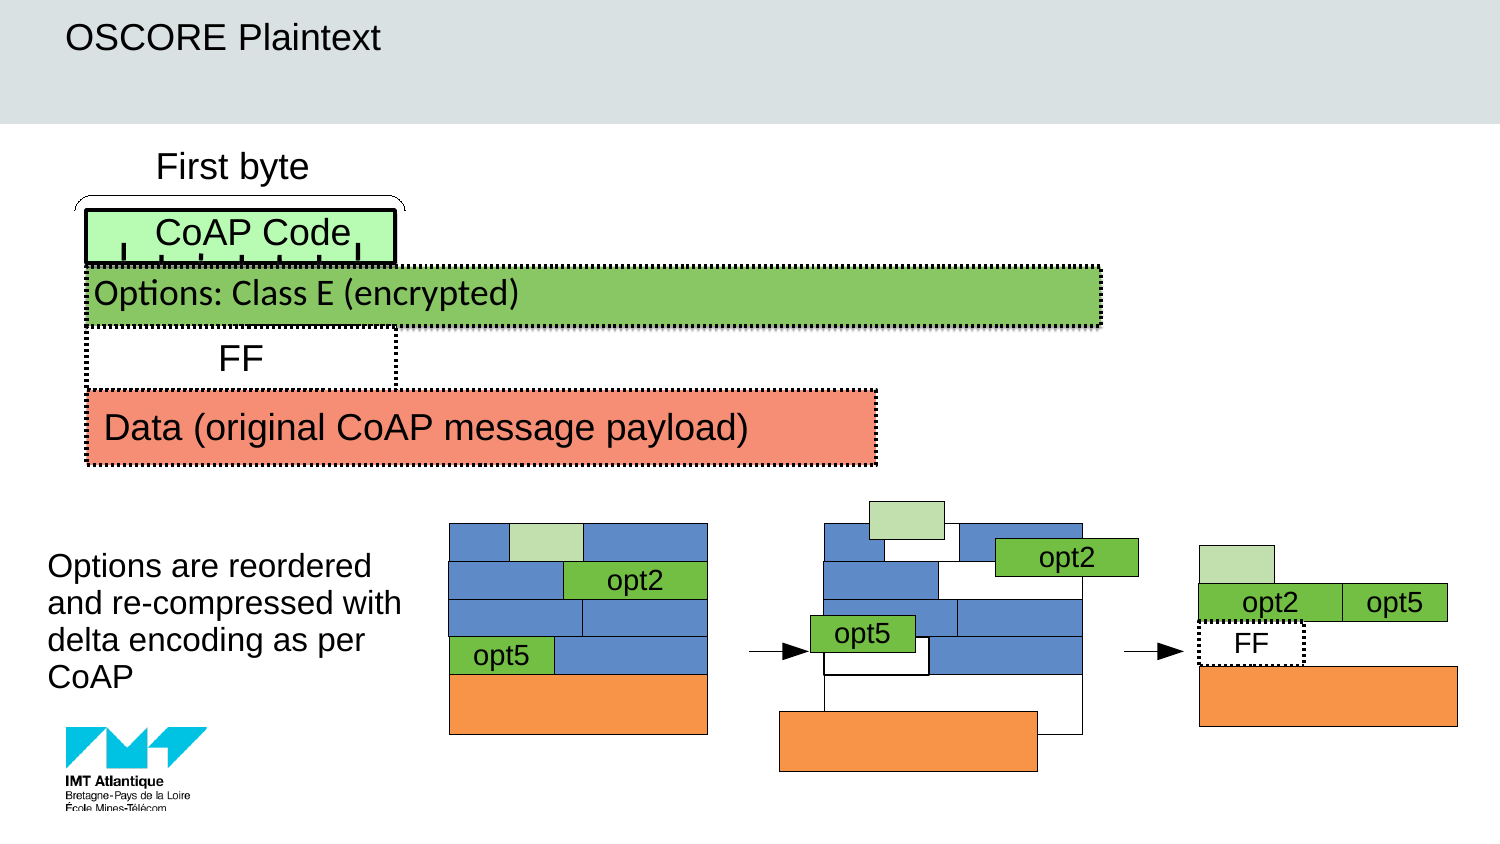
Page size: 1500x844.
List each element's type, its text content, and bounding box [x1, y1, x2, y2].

text_box [1199, 545, 1275, 584]
text_box Options are reordered and re-compressed with delta encoding as per CoAP [32, 540, 438, 703]
text_box Data (original CoAP message payload) [86, 390, 876, 466]
text_box opt5 [449, 636, 555, 675]
text_box Options: Class E (encrypted) [86, 266, 1101, 327]
text_box [1199, 666, 1458, 727]
text_box CoAP Code [140, 204, 396, 261]
text_box opt5 [810, 615, 916, 653]
text_box opt2 [995, 538, 1139, 577]
text_box opt5 [1342, 583, 1448, 622]
text_box FF [86, 326, 396, 390]
text_box [779, 501, 1083, 772]
text_box First byte [140, 138, 381, 196]
text_box [448, 523, 708, 735]
title OSCORE Plaintext [64, 0, 1252, 74]
text_box FF [1199, 621, 1305, 666]
text_box opt2 [1198, 583, 1342, 622]
text_box [86, 209, 159, 264]
text_box opt2 [564, 562, 708, 600]
